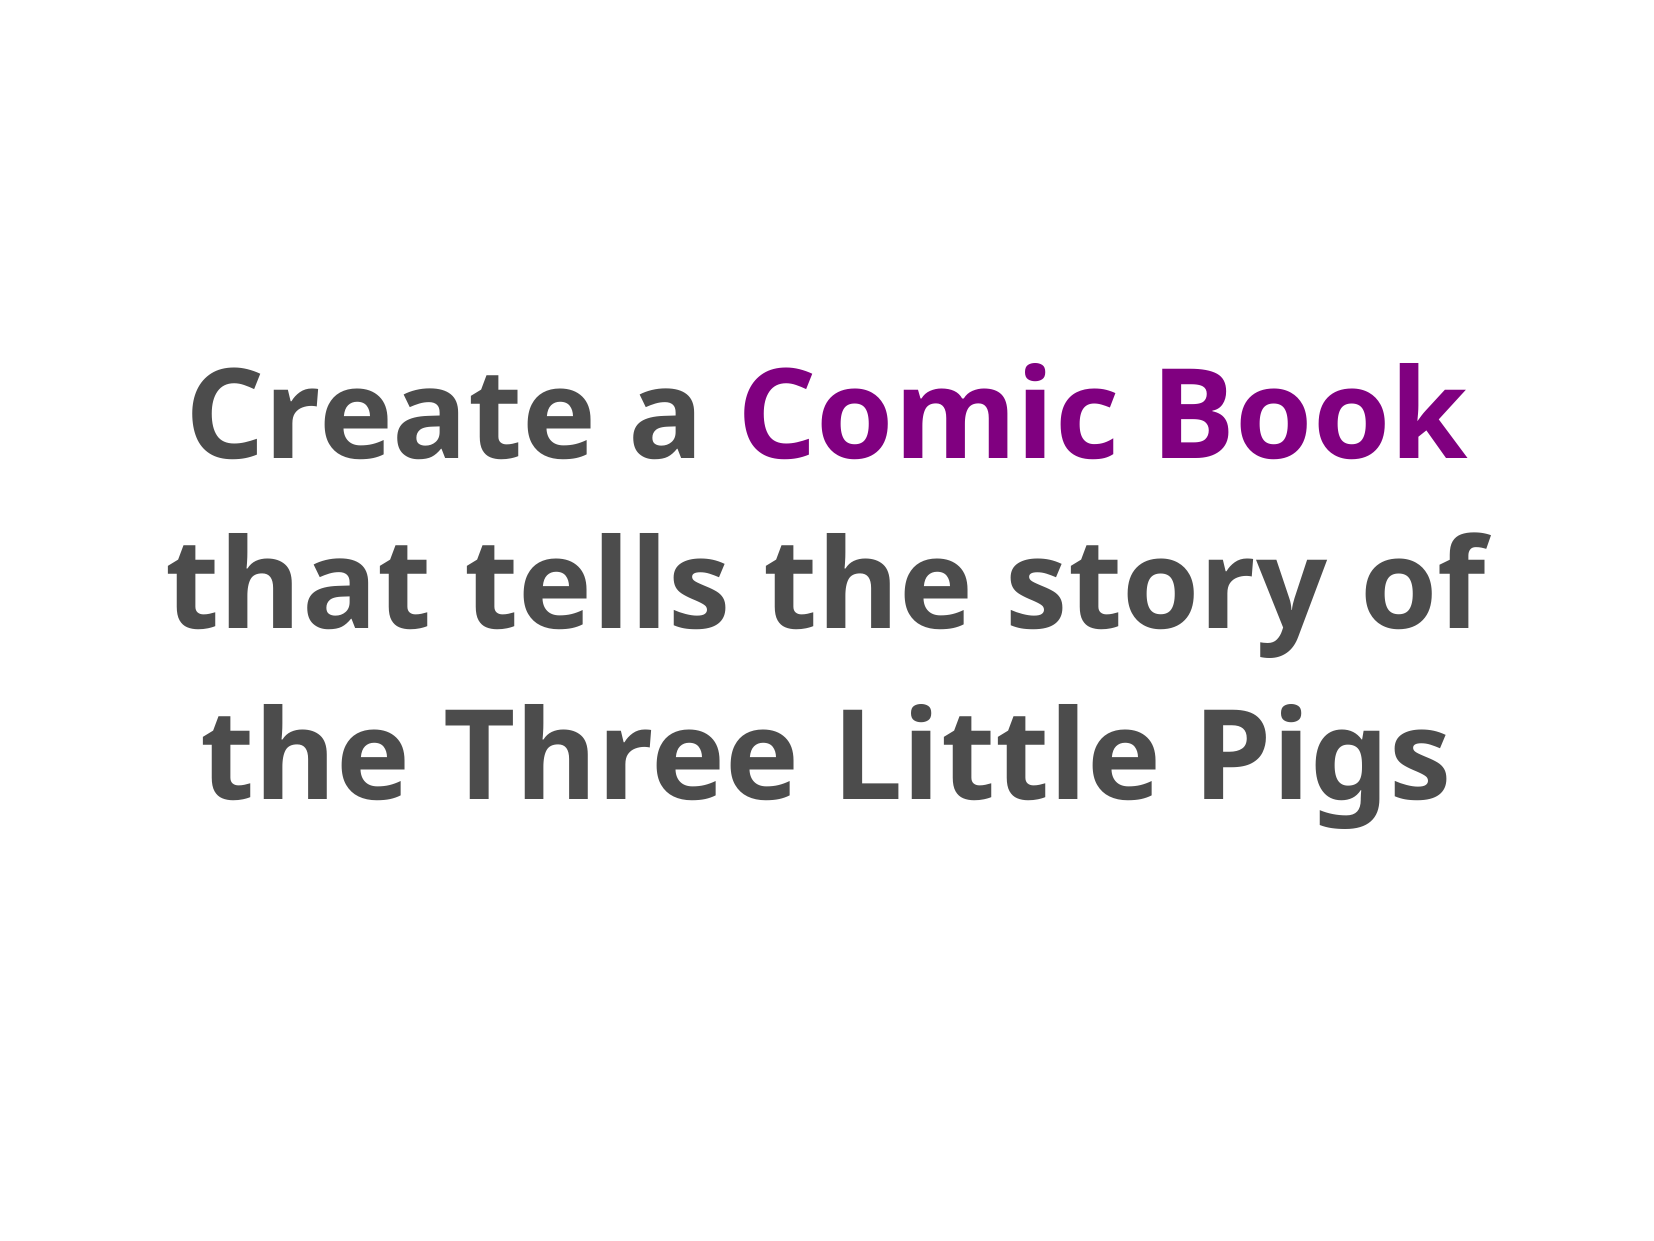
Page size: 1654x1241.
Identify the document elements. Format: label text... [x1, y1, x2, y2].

list Create a Comic Book that tells the story of the Three Little Pigs [59, 324, 1595, 798]
